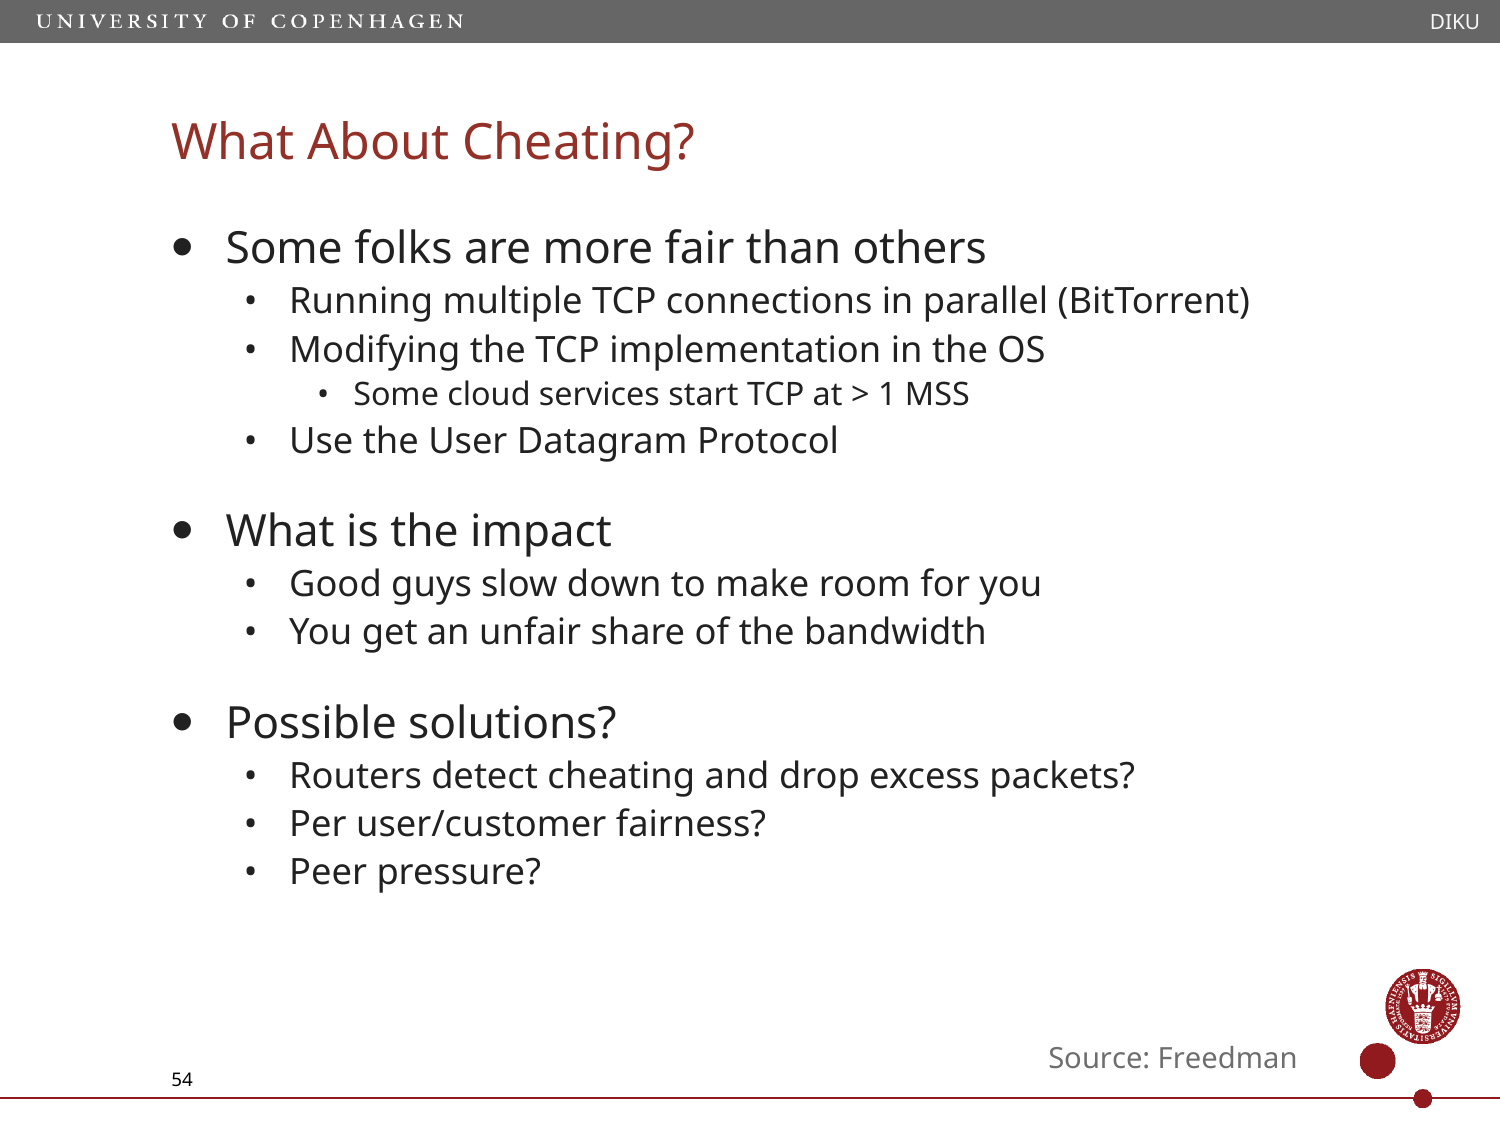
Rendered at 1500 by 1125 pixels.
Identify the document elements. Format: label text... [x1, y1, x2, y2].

picture [0, 910, 1500, 1122]
text_box <number> [171, 1067, 522, 1092]
title What About Cheating? [171, 75, 1329, 171]
text_box DIKU [469, 0, 1495, 43]
text_box Source: Freedman [1033, 1031, 1341, 1083]
list Some folks are more fair than others Running multiple TCP connections in parallel (BitTorrent) Modifying the TCP implementation in the OS Some cloud services start TCP at > 1 MSS Use the User Datagram Protocol What is the impact Good guys slow down to make room for you You get an unfair share of the bandwidth Possible solutions? Routers detect cheating and drop excess packets? Per user/customer fairness? Peer pressure? [171, 225, 1329, 900]
